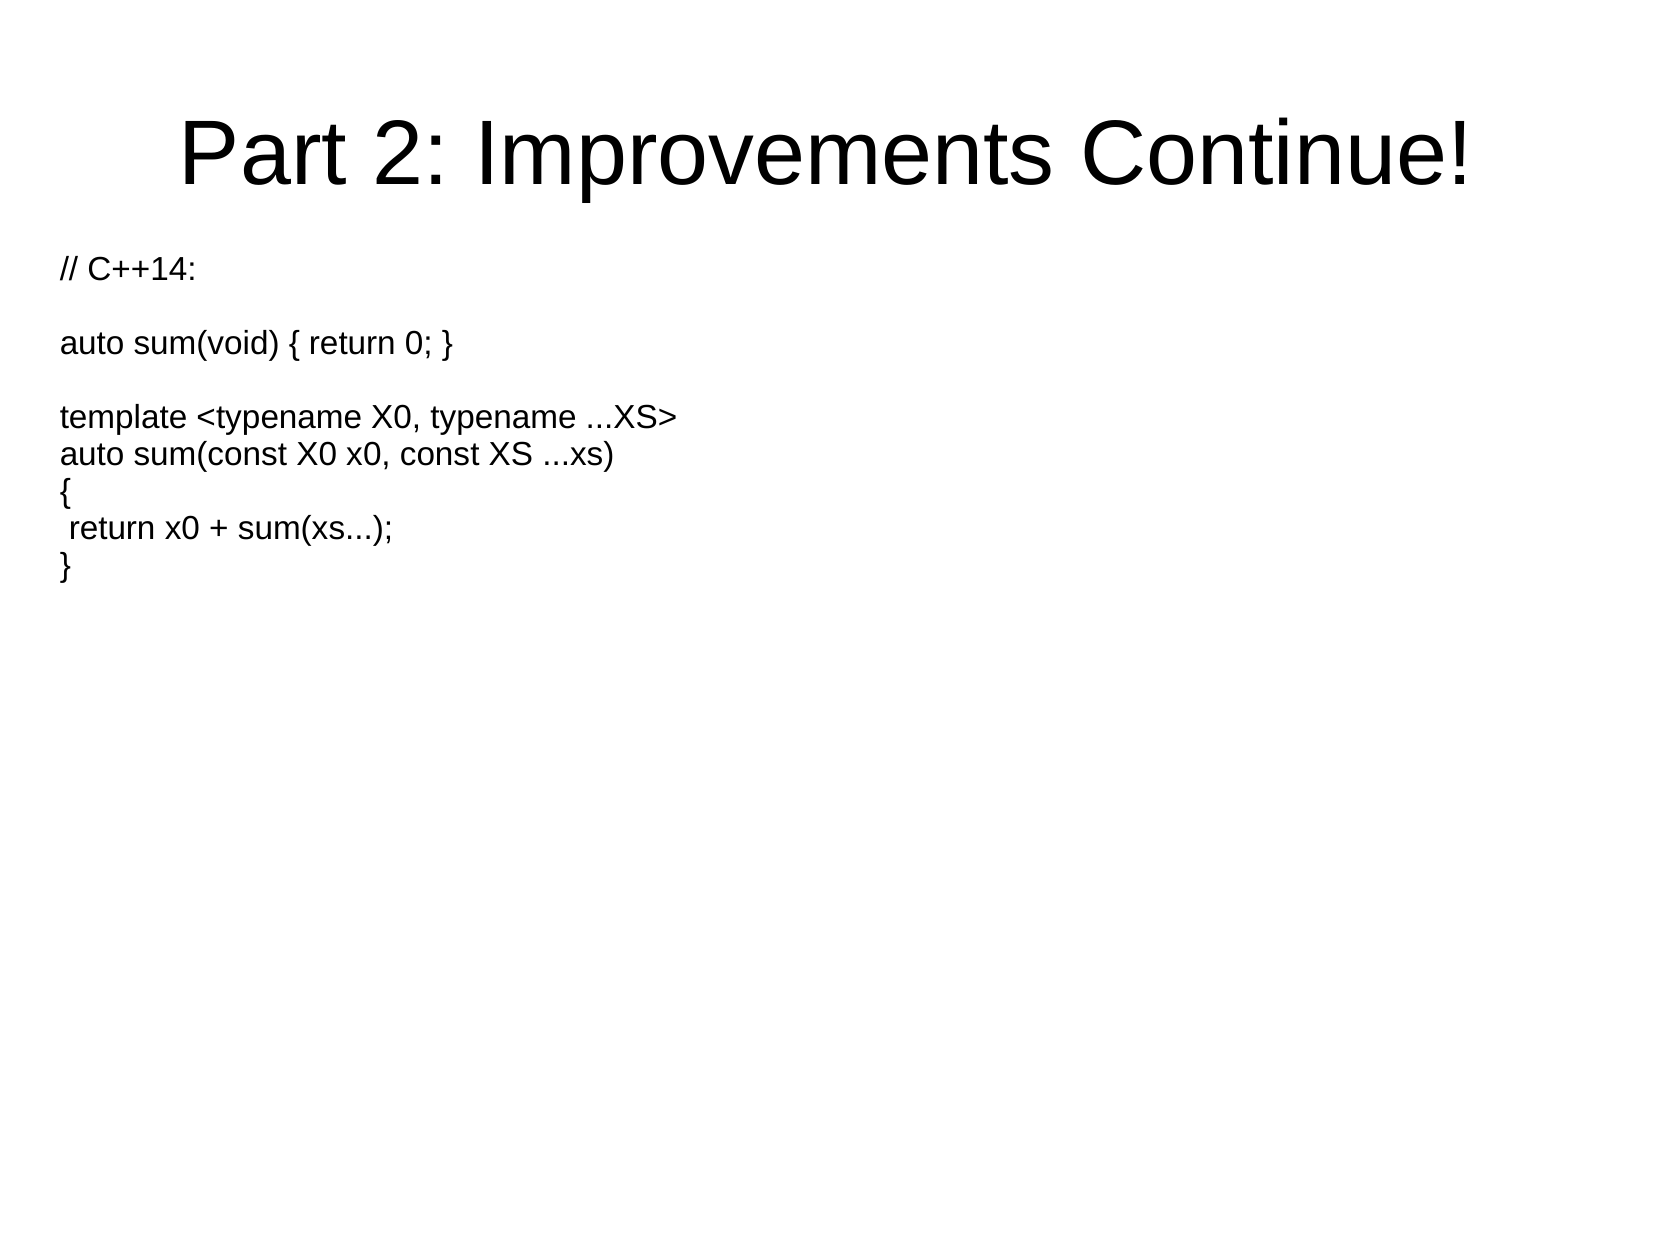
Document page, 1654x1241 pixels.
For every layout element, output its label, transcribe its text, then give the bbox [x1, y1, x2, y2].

text_box // C++14: auto sum(void) { return 0; } template <typename X0, typename ...XS> auto sum(const X0 x0, const XS ...xs) { return x0 + sum(xs...); } [45, 243, 693, 713]
title Part 2: Improvements Continue! [82, 49, 1571, 257]
